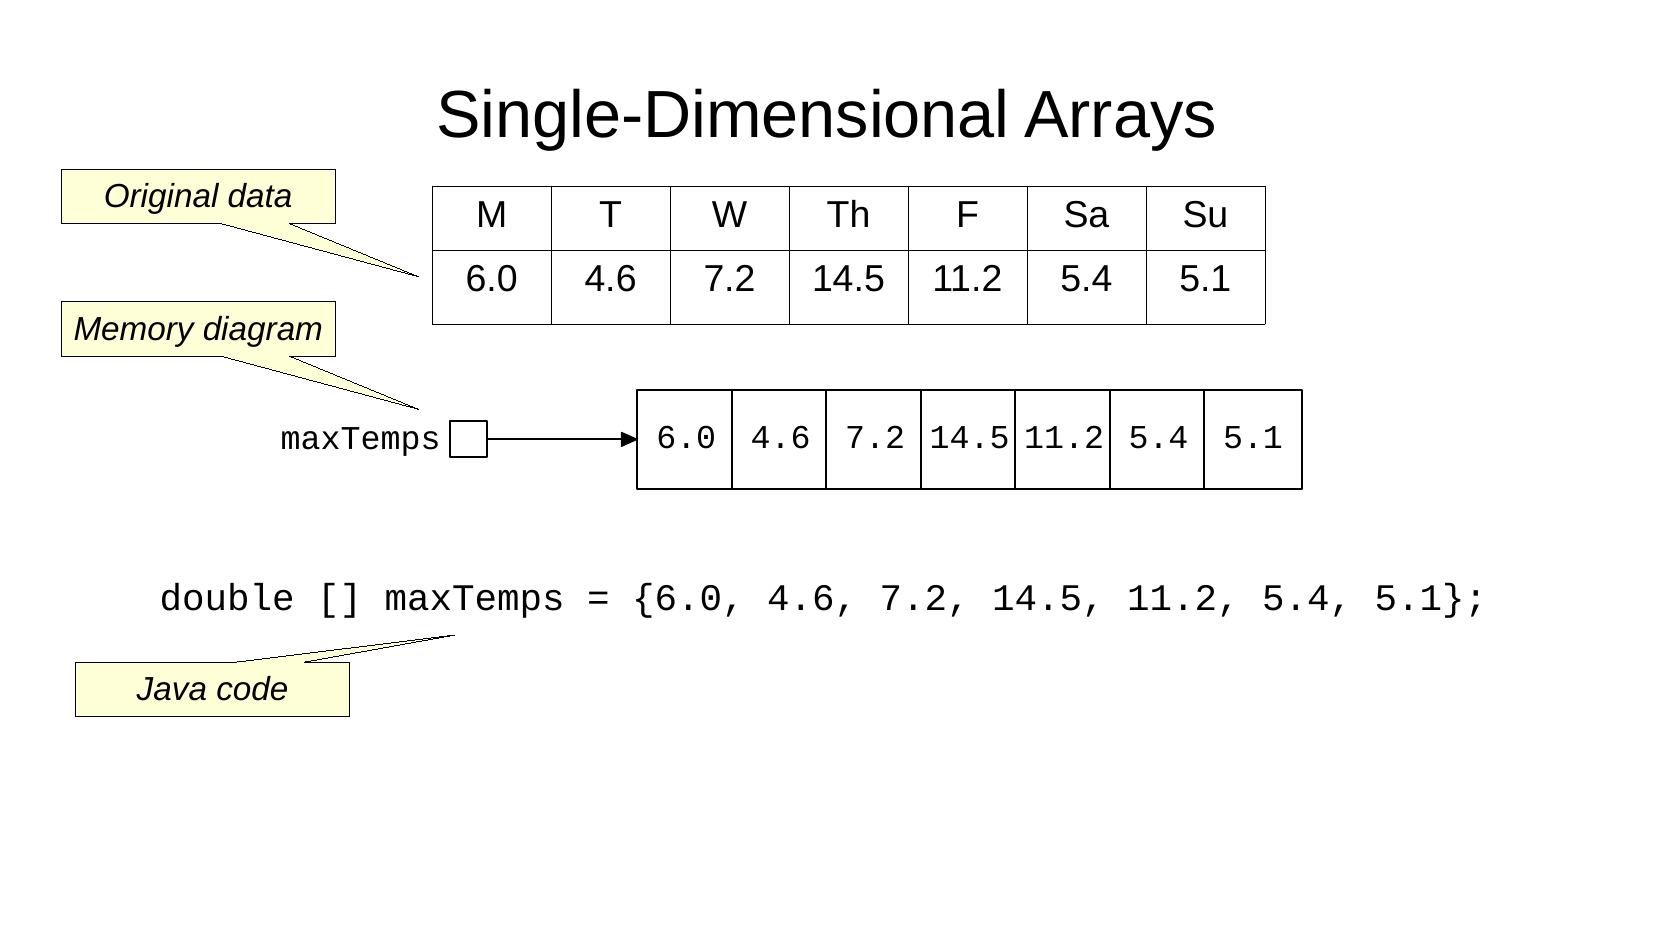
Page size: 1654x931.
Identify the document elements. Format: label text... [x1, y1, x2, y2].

text_box 5.4 [1109, 389, 1204, 489]
table_header Th [790, 187, 908, 250]
table_cell 6.0 [433, 251, 551, 324]
text_box Memory diagram [61, 301, 419, 410]
text_box 11.2 [1015, 389, 1109, 489]
text_box 6.0 [637, 389, 731, 489]
table_cell 4.6 [552, 251, 670, 324]
text_box double [] maxTemps = {6.0, 4.6, 7.2, 14.5, 11.2, 5.4, 5.1}; [144, 572, 1511, 637]
text_box [450, 421, 488, 458]
table_header F [909, 187, 1027, 250]
text_box Java code [75, 635, 455, 717]
text_box 5.1 [1204, 389, 1302, 489]
table_cell 5.4 [1028, 251, 1146, 324]
table_cell 5.1 [1147, 251, 1265, 324]
text_box 7.2 [826, 389, 920, 489]
text_box 4.6 [731, 389, 826, 489]
table_header M [433, 187, 551, 250]
table_header Su [1147, 187, 1265, 250]
table_cell 7.2 [671, 251, 789, 324]
table_cell 14.5 [790, 251, 908, 324]
table_header T [552, 187, 670, 250]
text_box maxTemps [265, 414, 456, 468]
table_header Sa [1028, 187, 1146, 250]
text_box Original data [61, 169, 419, 277]
text_box 14.5 [920, 389, 1015, 489]
table_cell 11.2 [909, 251, 1027, 324]
table_header W [671, 187, 789, 250]
title Single-Dimensional Arrays [82, 37, 1571, 193]
